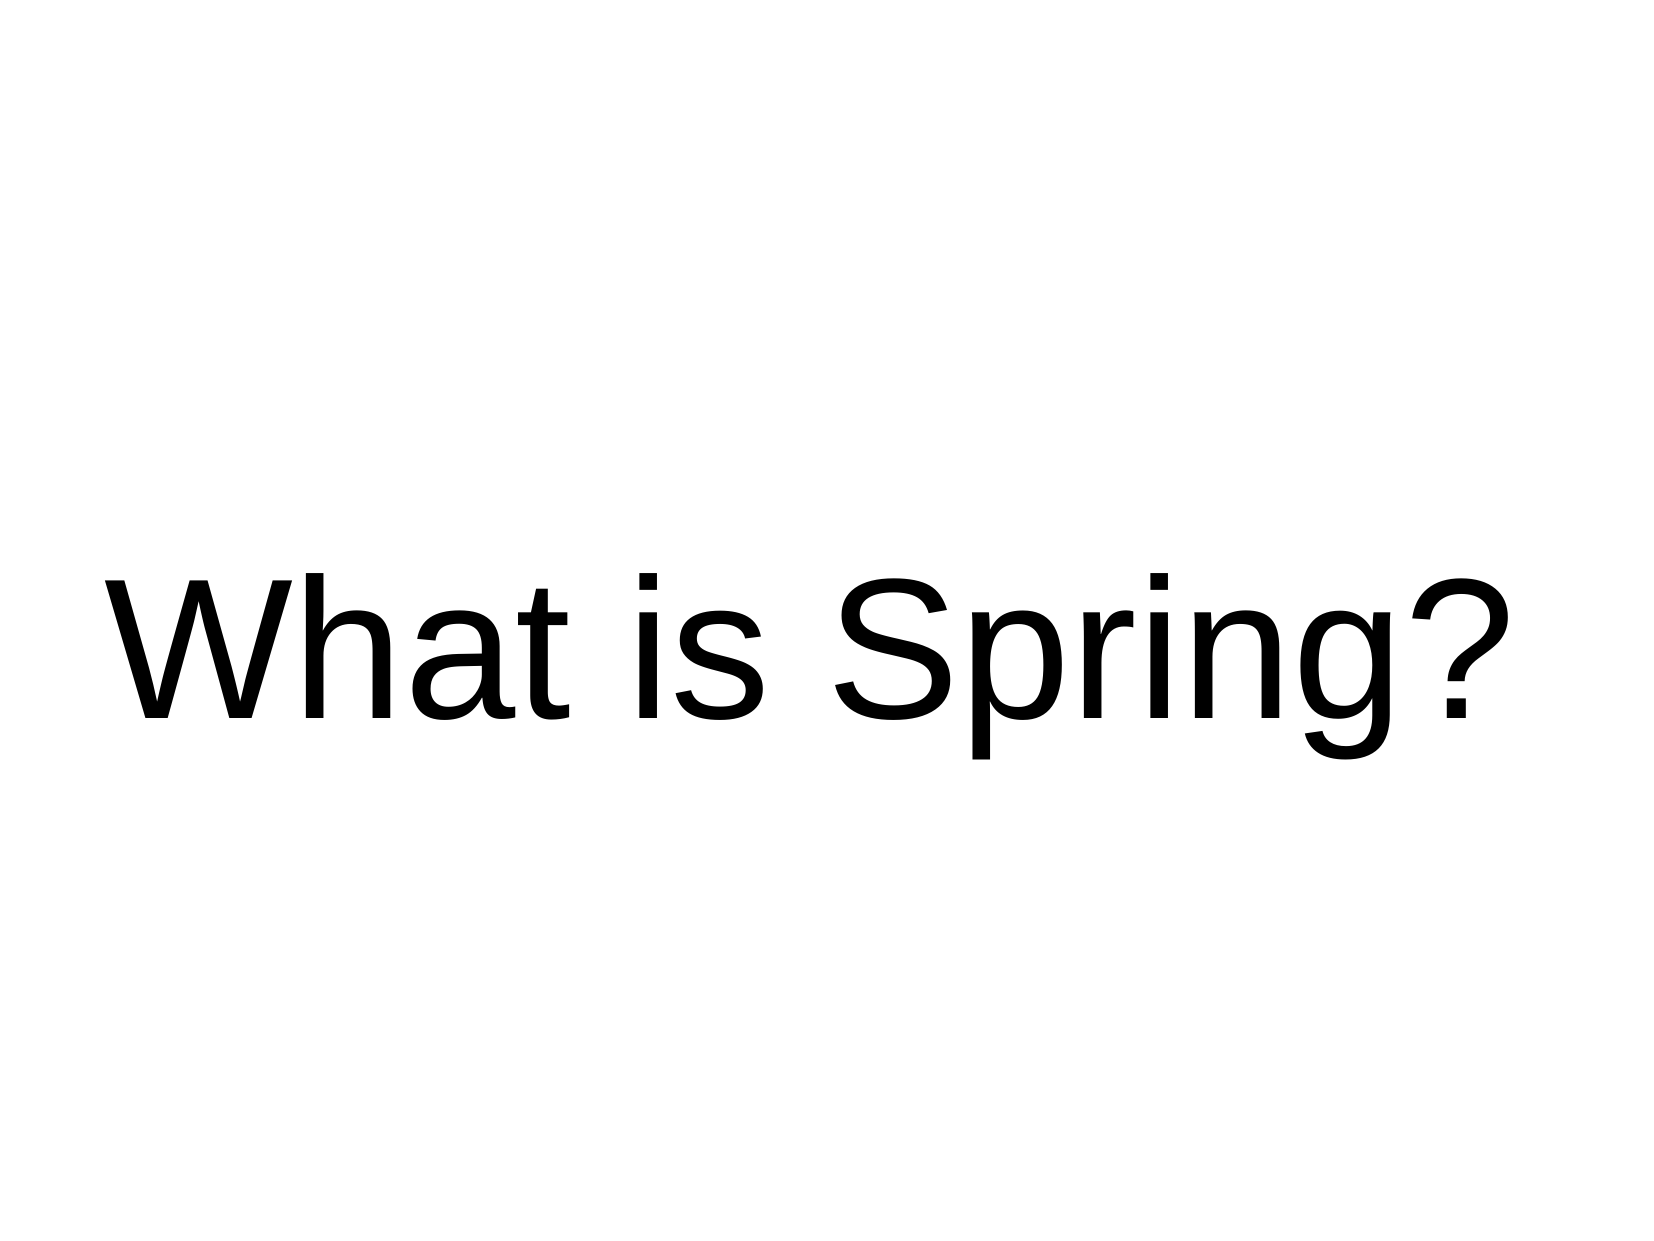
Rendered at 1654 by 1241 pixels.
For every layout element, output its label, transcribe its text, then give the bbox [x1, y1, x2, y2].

subtitle What is Spring? [82, 290, 1538, 1010]
